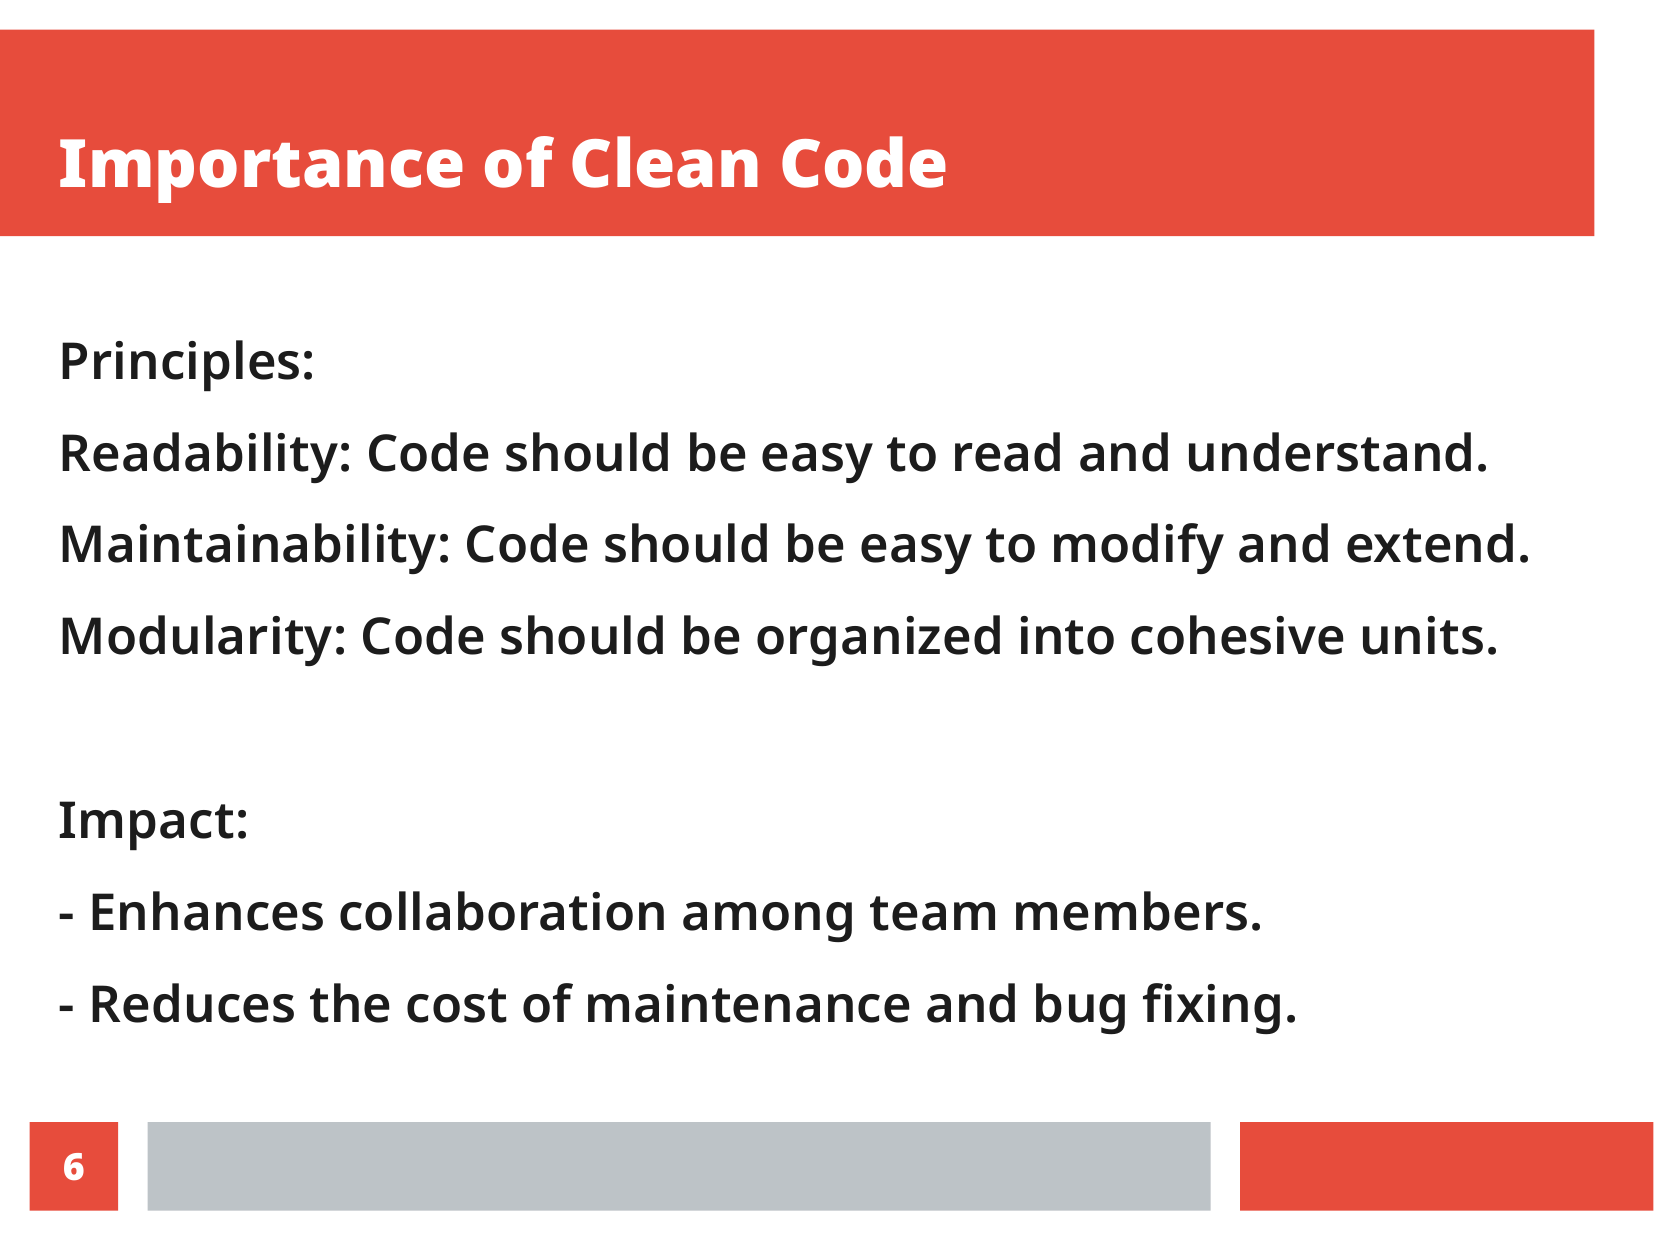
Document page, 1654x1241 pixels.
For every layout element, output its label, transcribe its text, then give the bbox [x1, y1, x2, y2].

title Importance of Clean Code [59, 59, 1595, 207]
list Principles: Readability: Code should be easy to read and understand. Maintainability: Code should be easy to modify and extend. Modularity: Code should be organized into cohesive units. Impact: - Enhances collaboration among team members. - Reduces the cost of maintenance and bug fixing. [59, 324, 1565, 1093]
